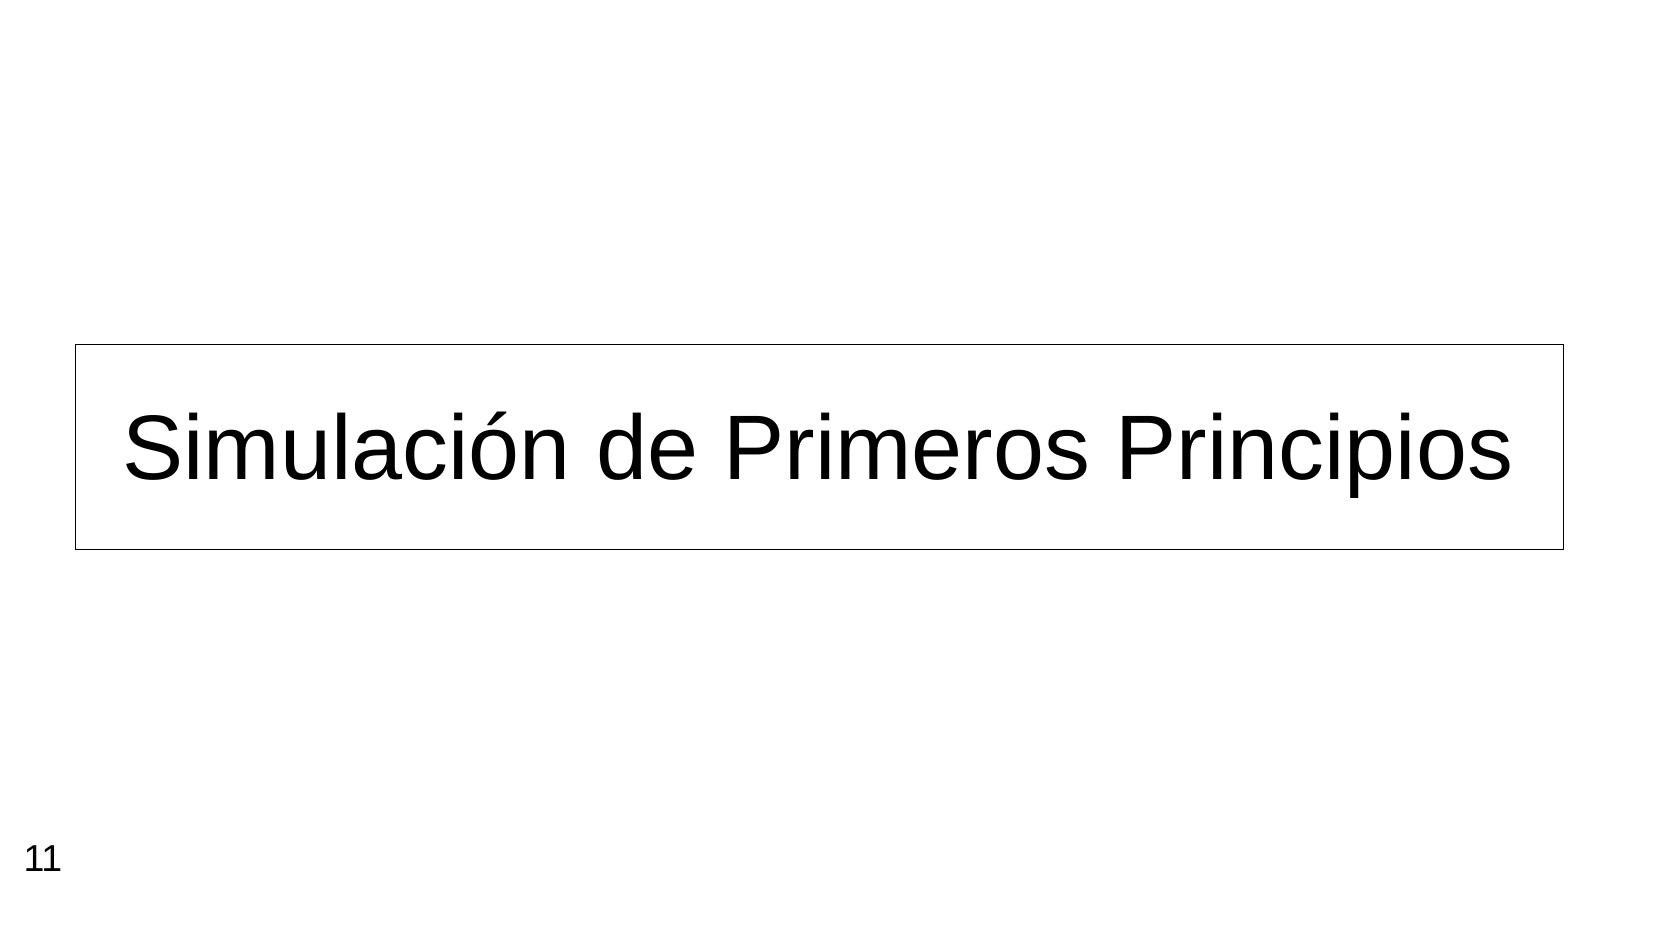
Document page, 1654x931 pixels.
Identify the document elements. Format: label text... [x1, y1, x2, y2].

text_box <number> [8, 829, 638, 901]
title Simulación de Primeros Principios [75, 344, 1564, 550]
